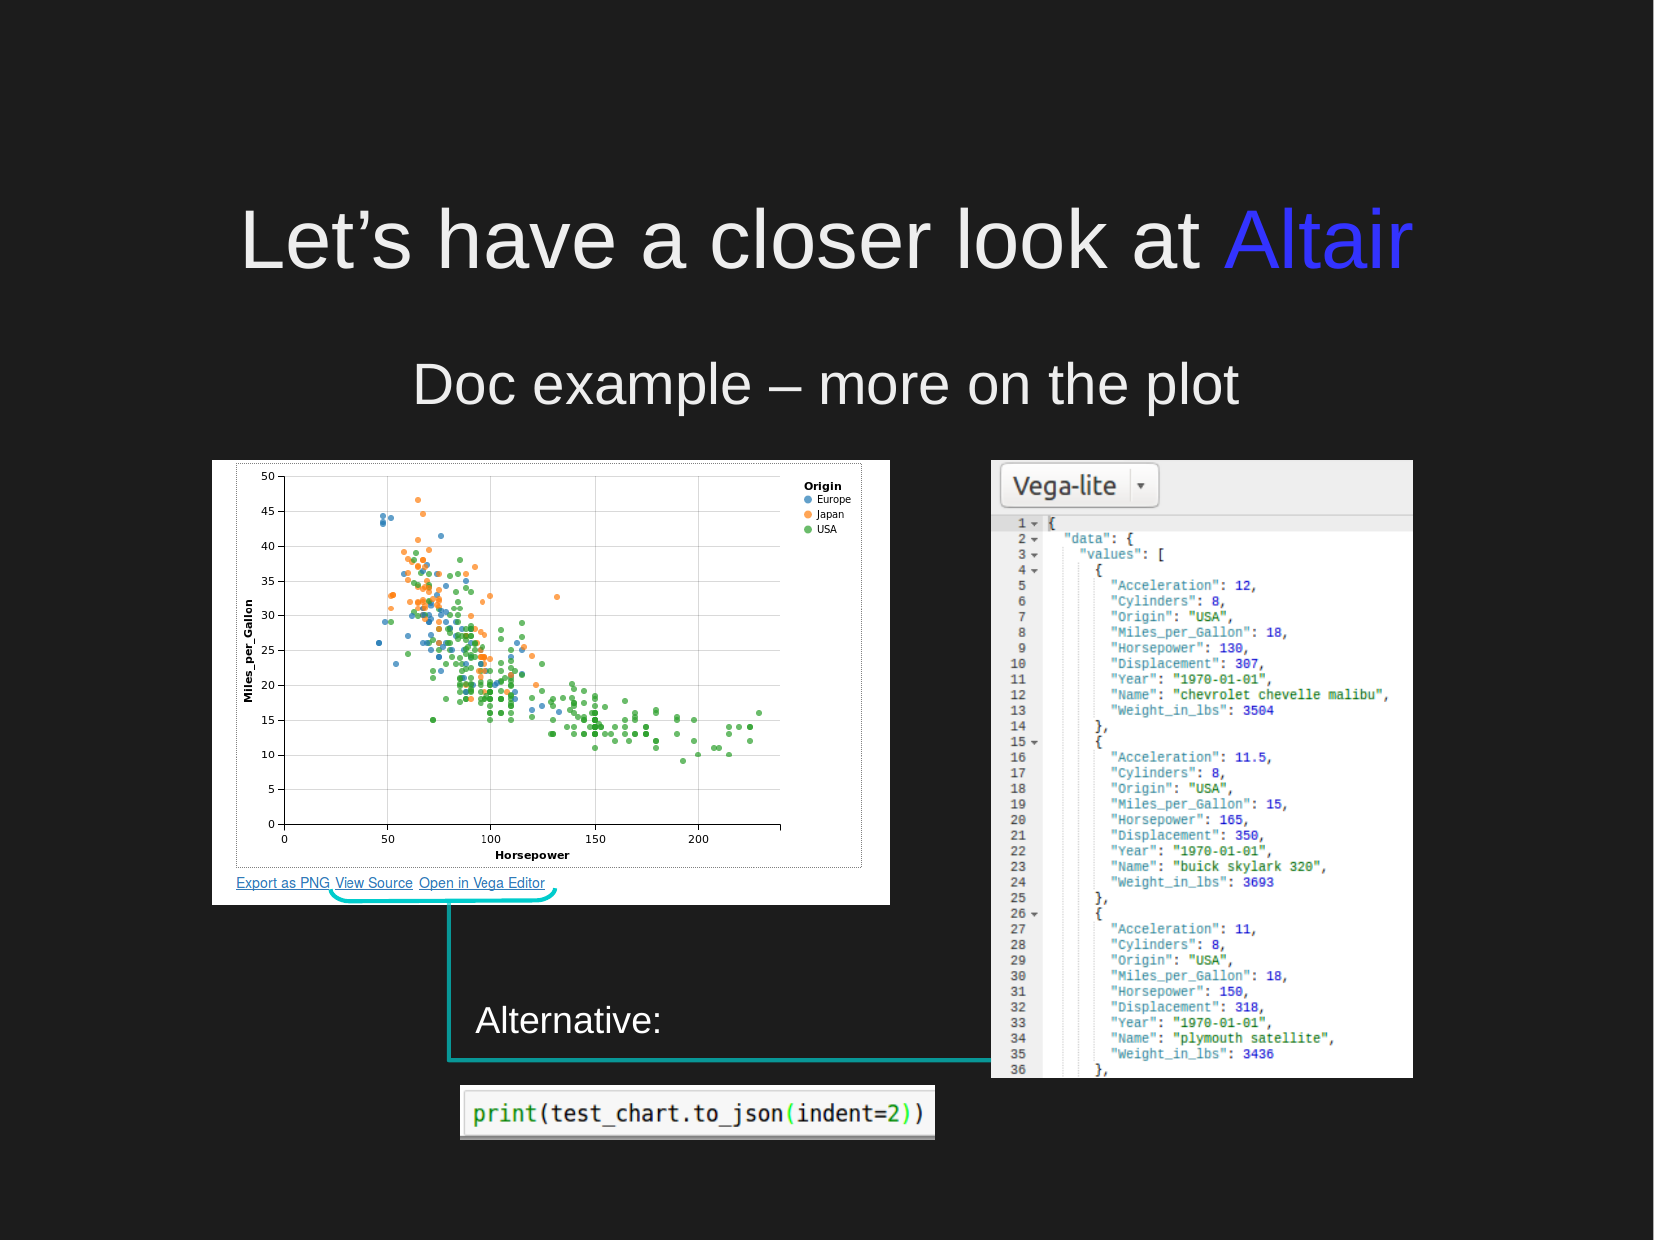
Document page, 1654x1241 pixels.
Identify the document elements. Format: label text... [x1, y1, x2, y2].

picture [460, 1085, 935, 1140]
picture [991, 460, 1413, 1078]
text_box Alternative: [460, 992, 922, 1085]
text_box Let’s have a closer look at Altair Doc example – more on the plot [82, 0, 1571, 691]
picture [212, 460, 890, 905]
